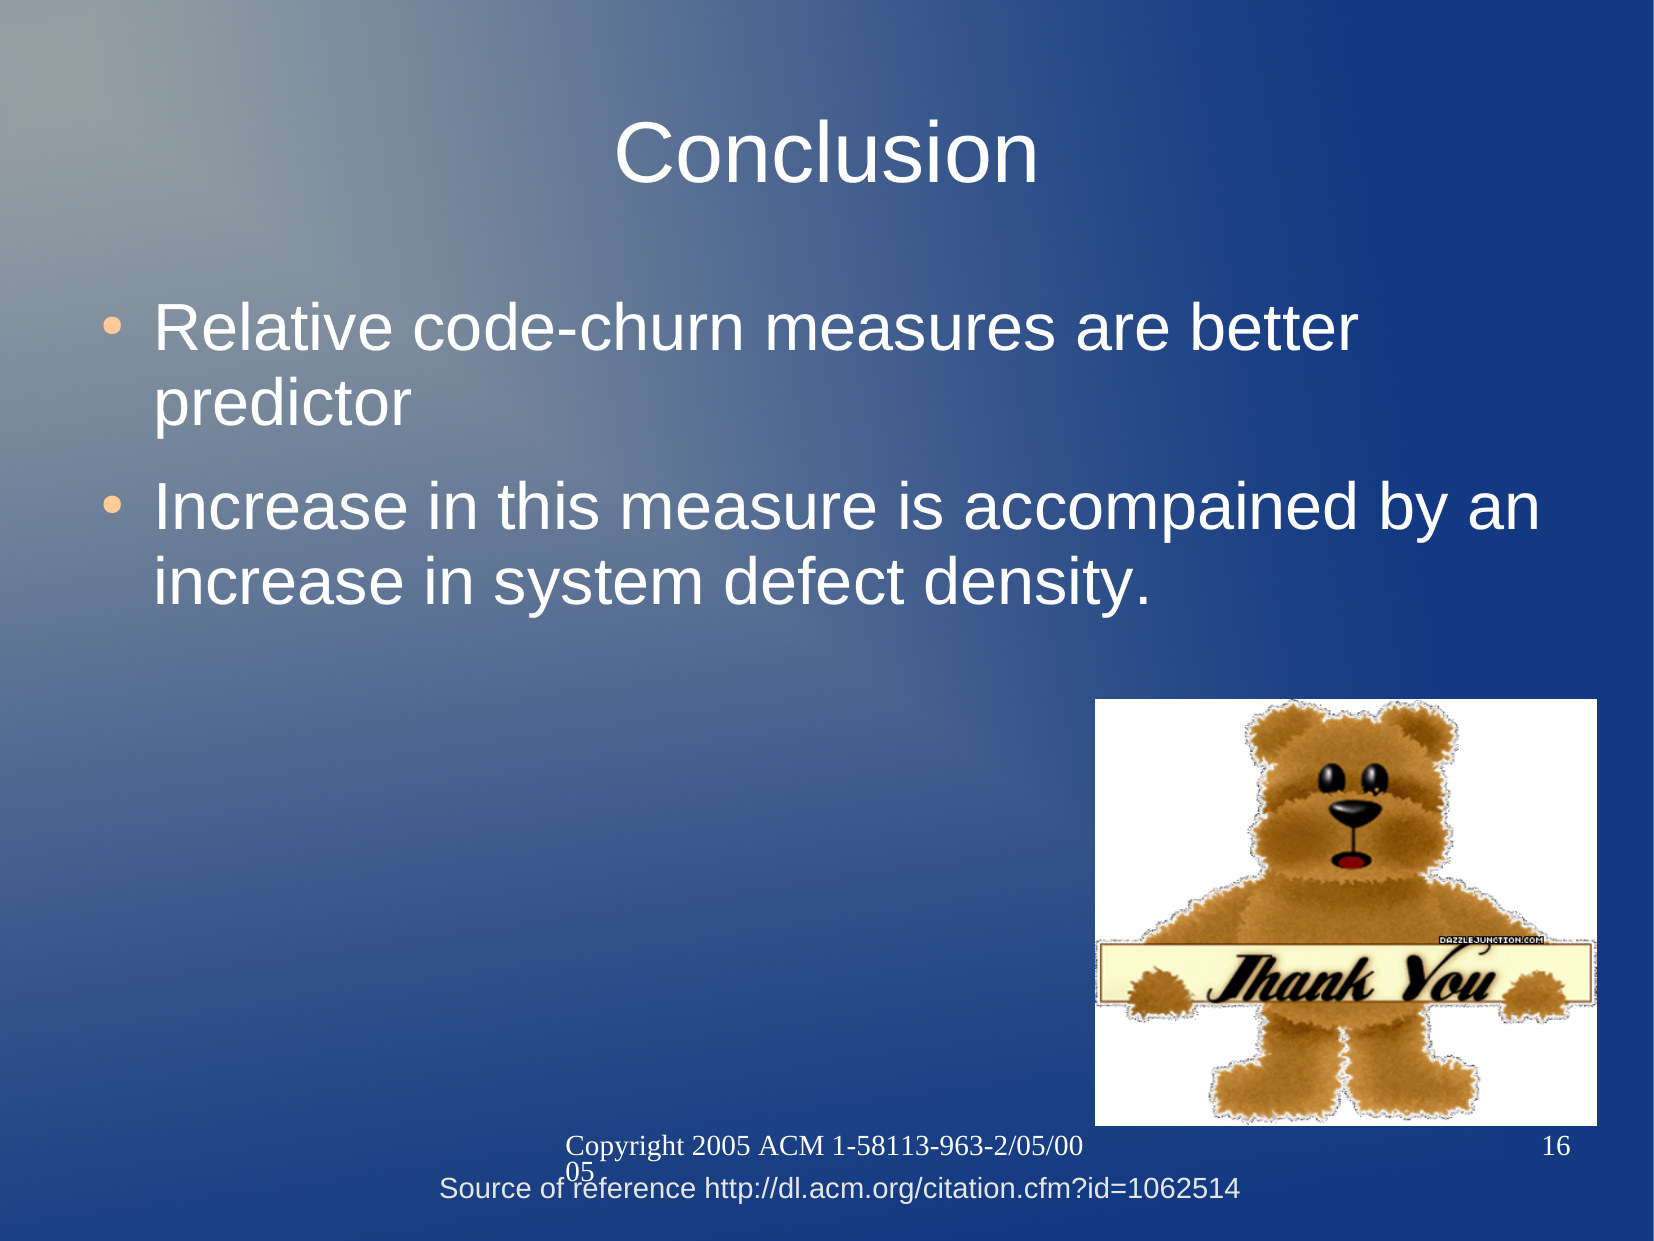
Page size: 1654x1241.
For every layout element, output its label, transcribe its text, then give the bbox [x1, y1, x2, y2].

title Conclusion [82, 49, 1571, 257]
picture [0, 0, 1654, 1241]
text_box Source of reference http://dl.acm.org/citation.cfm?id=1062514 [424, 1164, 1257, 1223]
list Relative code-churn measures are better predictor Increase in this measure is accompained by an increase in system defect density. [82, 290, 1571, 1010]
